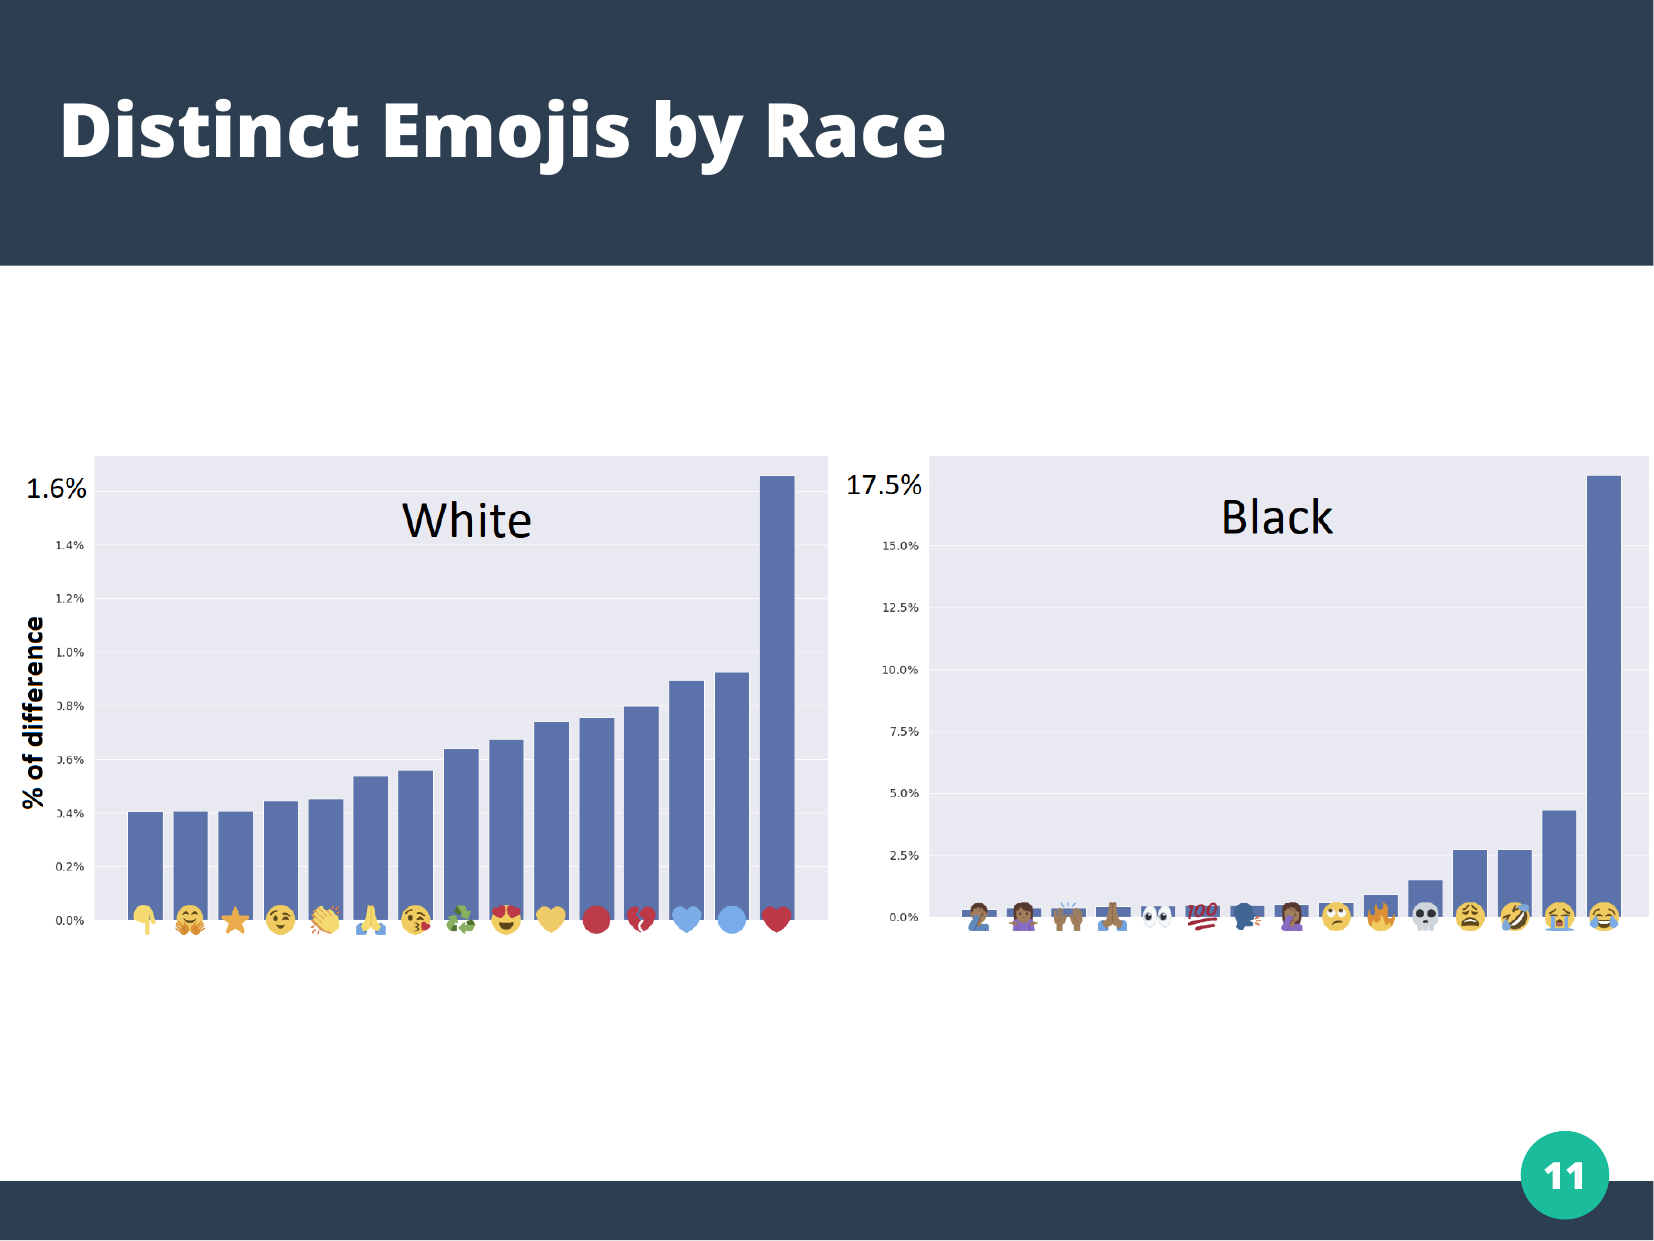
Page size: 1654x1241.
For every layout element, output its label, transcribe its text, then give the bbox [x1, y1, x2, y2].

title Distinct Emojis by Race [59, 49, 1595, 207]
picture [3, 449, 1649, 946]
